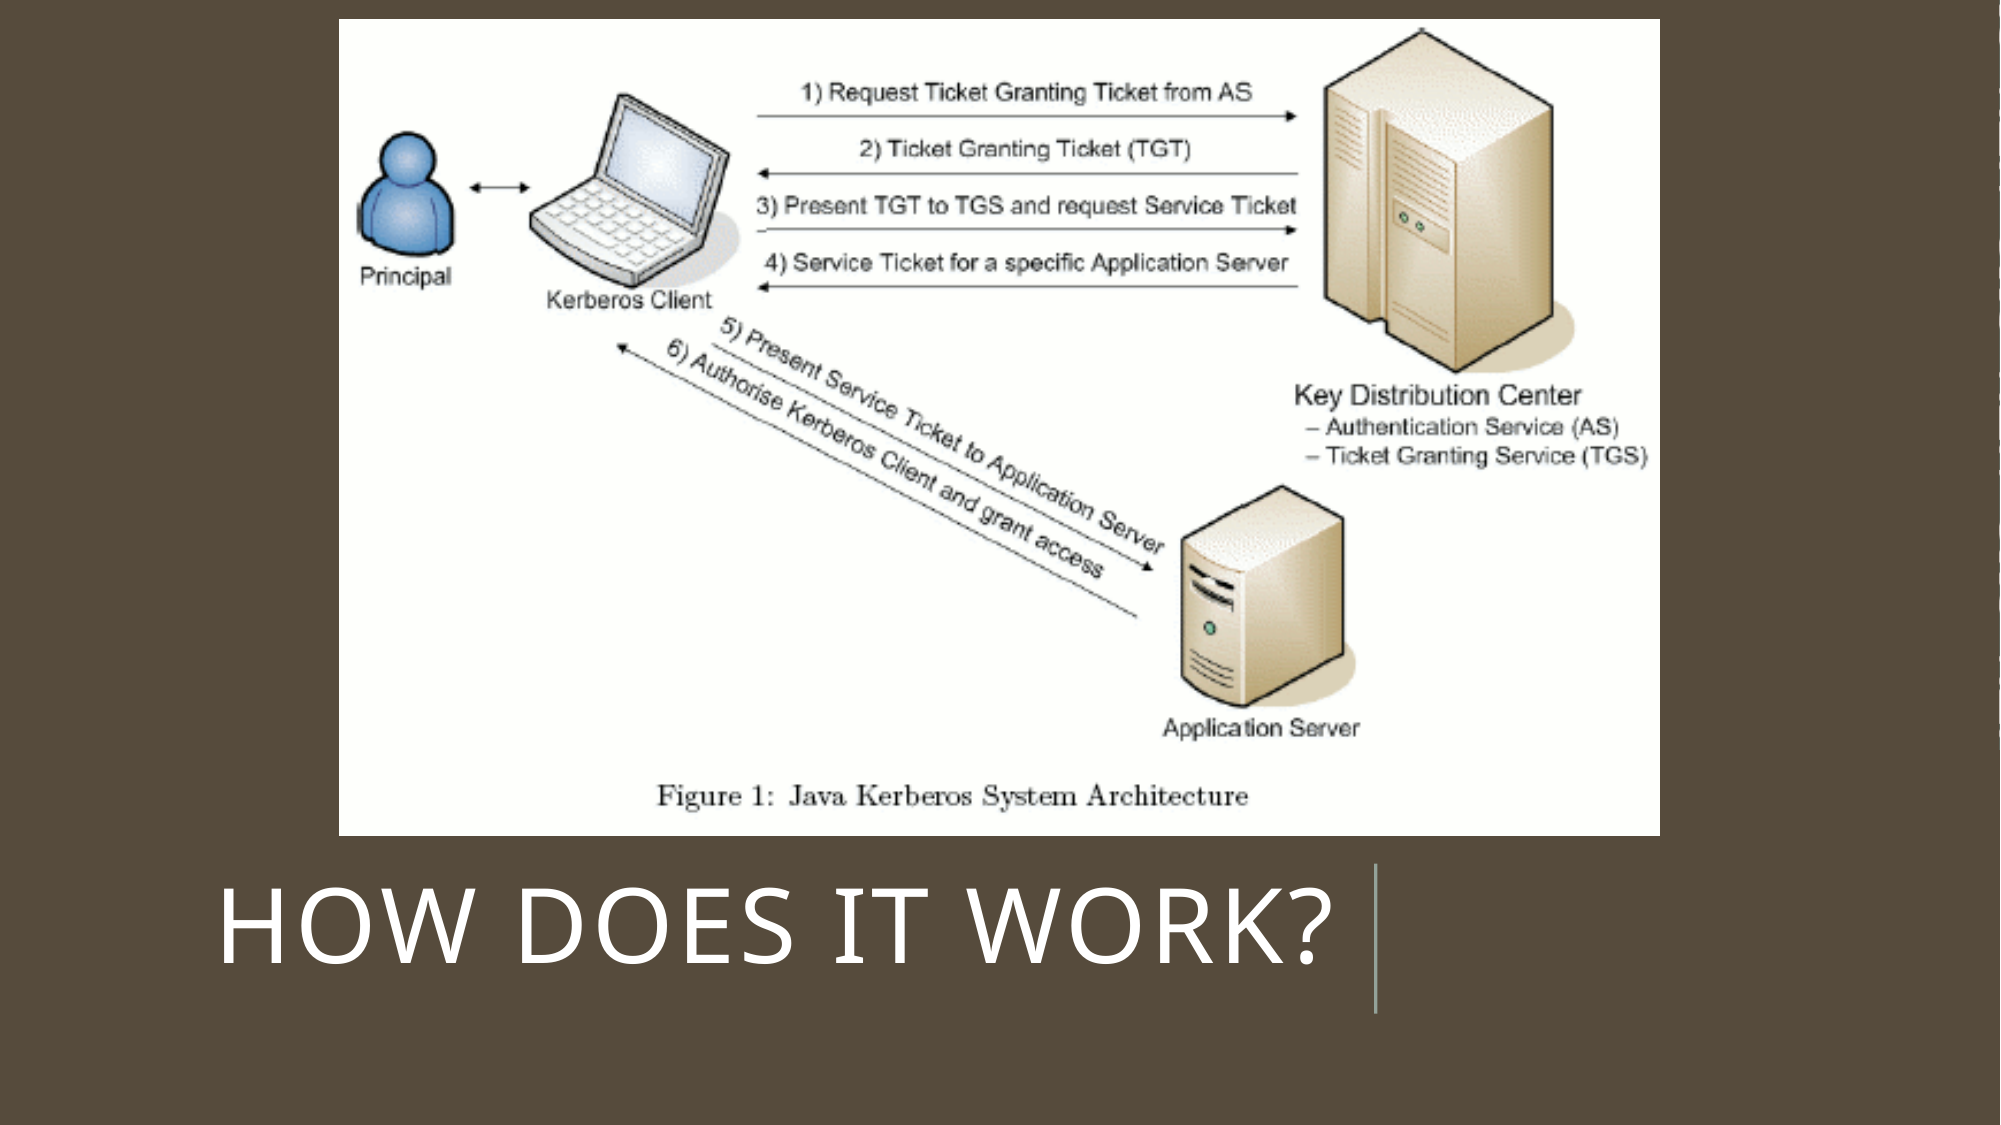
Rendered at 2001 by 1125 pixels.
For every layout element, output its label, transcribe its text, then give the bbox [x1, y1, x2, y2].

title How does it work? [75, 813, 1350, 1054]
text_box [0, 0, 2000, 750]
picture [339, 19, 1660, 836]
